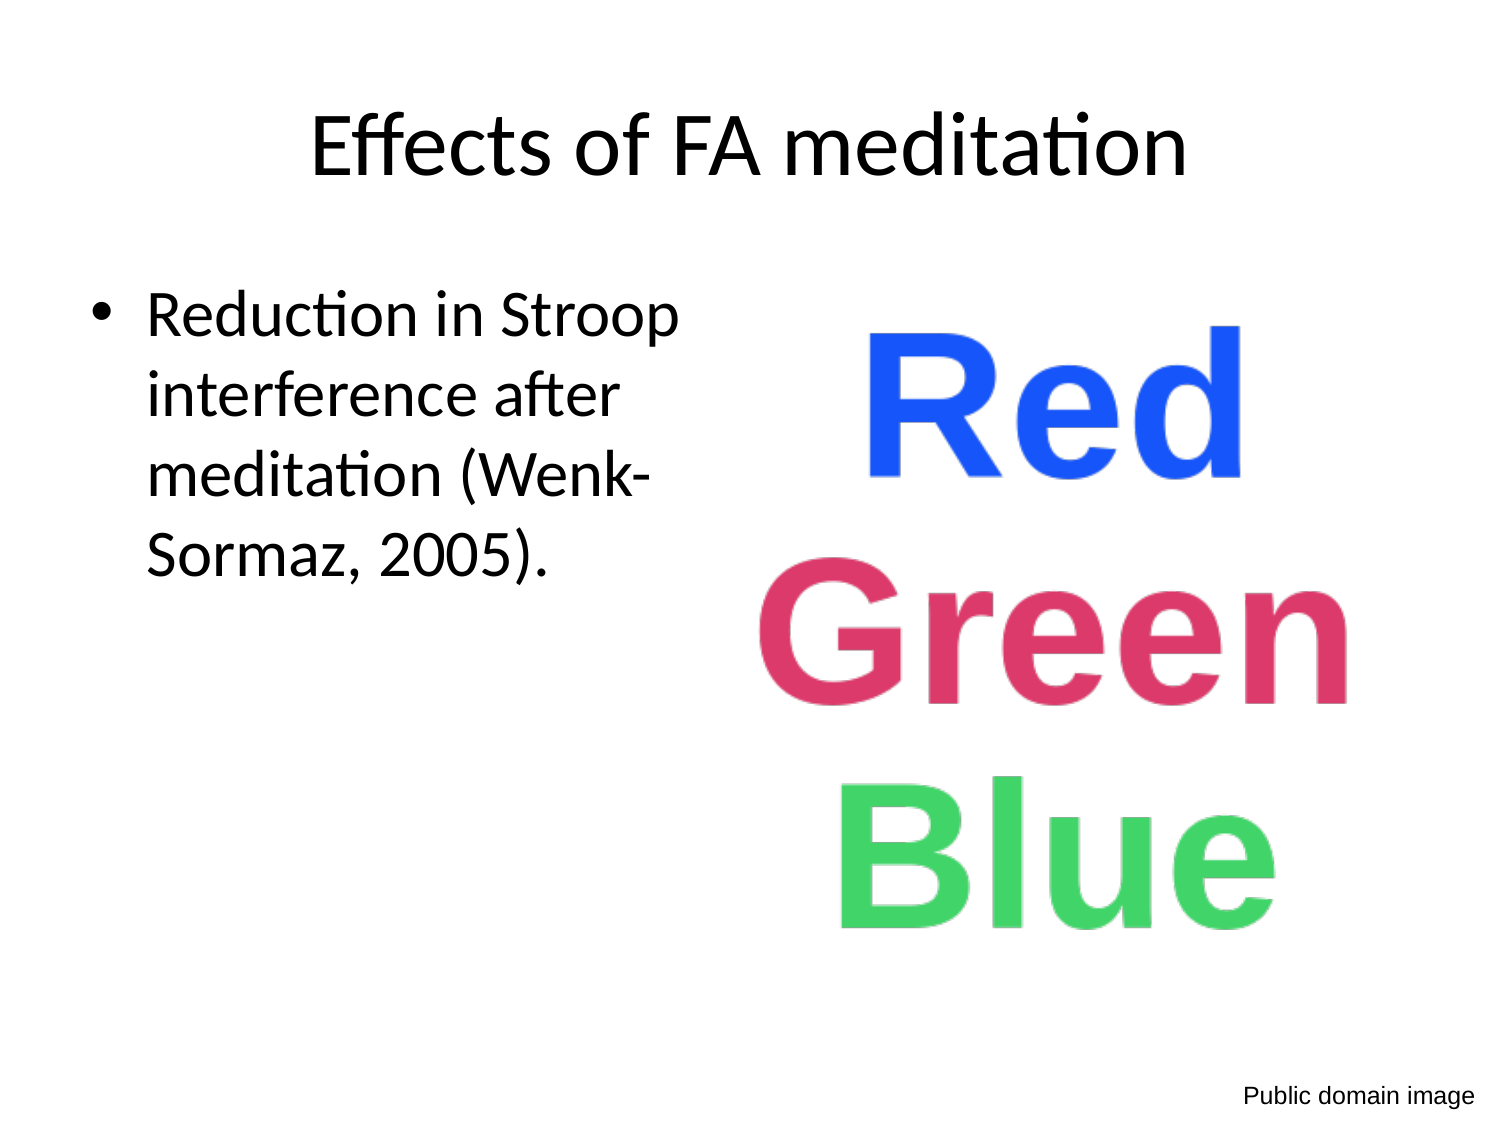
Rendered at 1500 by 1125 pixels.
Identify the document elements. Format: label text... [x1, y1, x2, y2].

text_box Public domain image [1228, 1074, 1500, 1118]
picture [611, 218, 1500, 1051]
list Reduction in Stroop interference after meditation (Wenk-Sormaz, 2005). [75, 262, 611, 1005]
title Effects of FA meditation [75, 45, 1425, 233]
